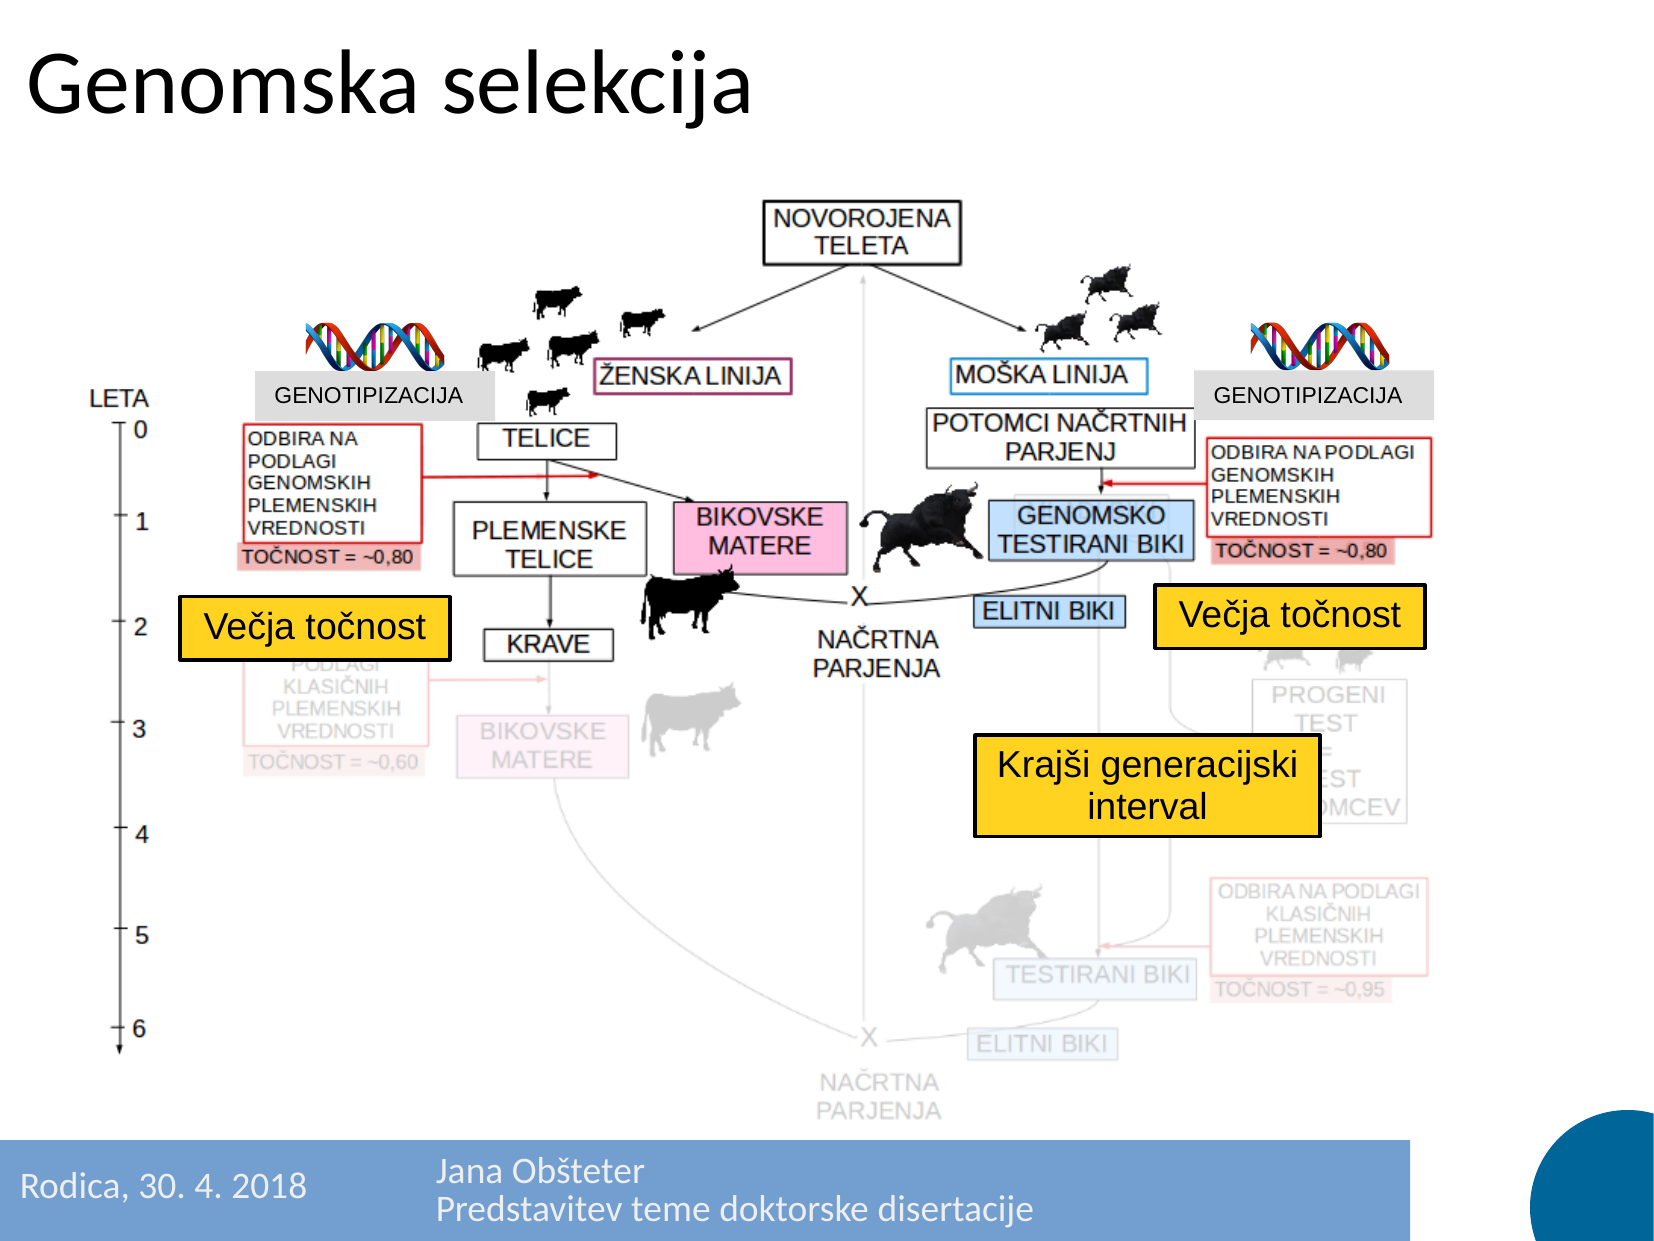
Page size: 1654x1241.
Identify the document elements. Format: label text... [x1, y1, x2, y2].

text_box Večja točnost [1155, 585, 1426, 649]
title Genomska selekcija [26, 45, 1246, 137]
picture [30, 296, 165, 1126]
text_box Večja točnost [180, 596, 451, 661]
text_box Krajši generacijski interval [975, 735, 1321, 837]
text_box GENOTIPIZACIJA [255, 371, 496, 421]
text_box GENOTIPIZACIJA [1194, 370, 1435, 421]
picture [213, 144, 1461, 1135]
